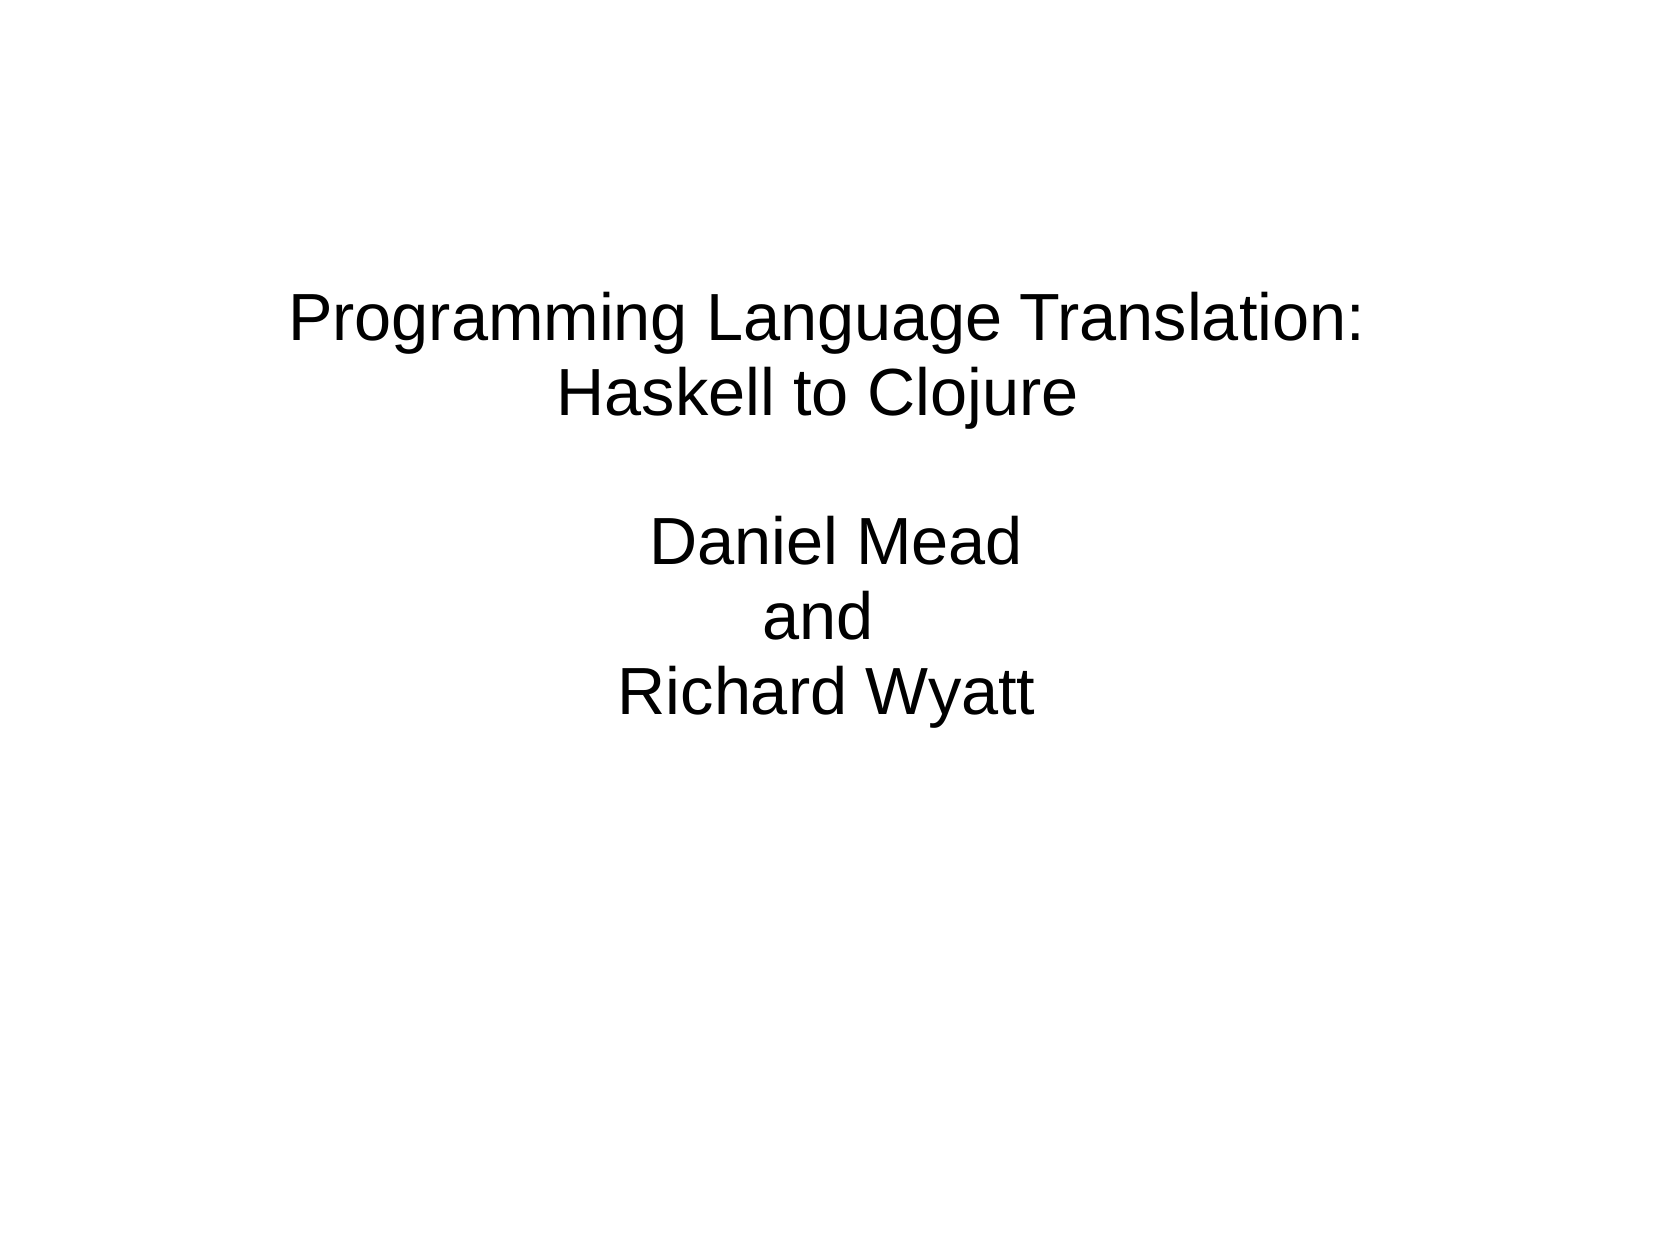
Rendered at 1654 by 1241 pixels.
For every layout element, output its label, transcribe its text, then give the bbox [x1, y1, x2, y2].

subtitle Programming Language Translation: Haskell to Clojure Daniel Mead and Richard Wyatt [82, 49, 1571, 1109]
